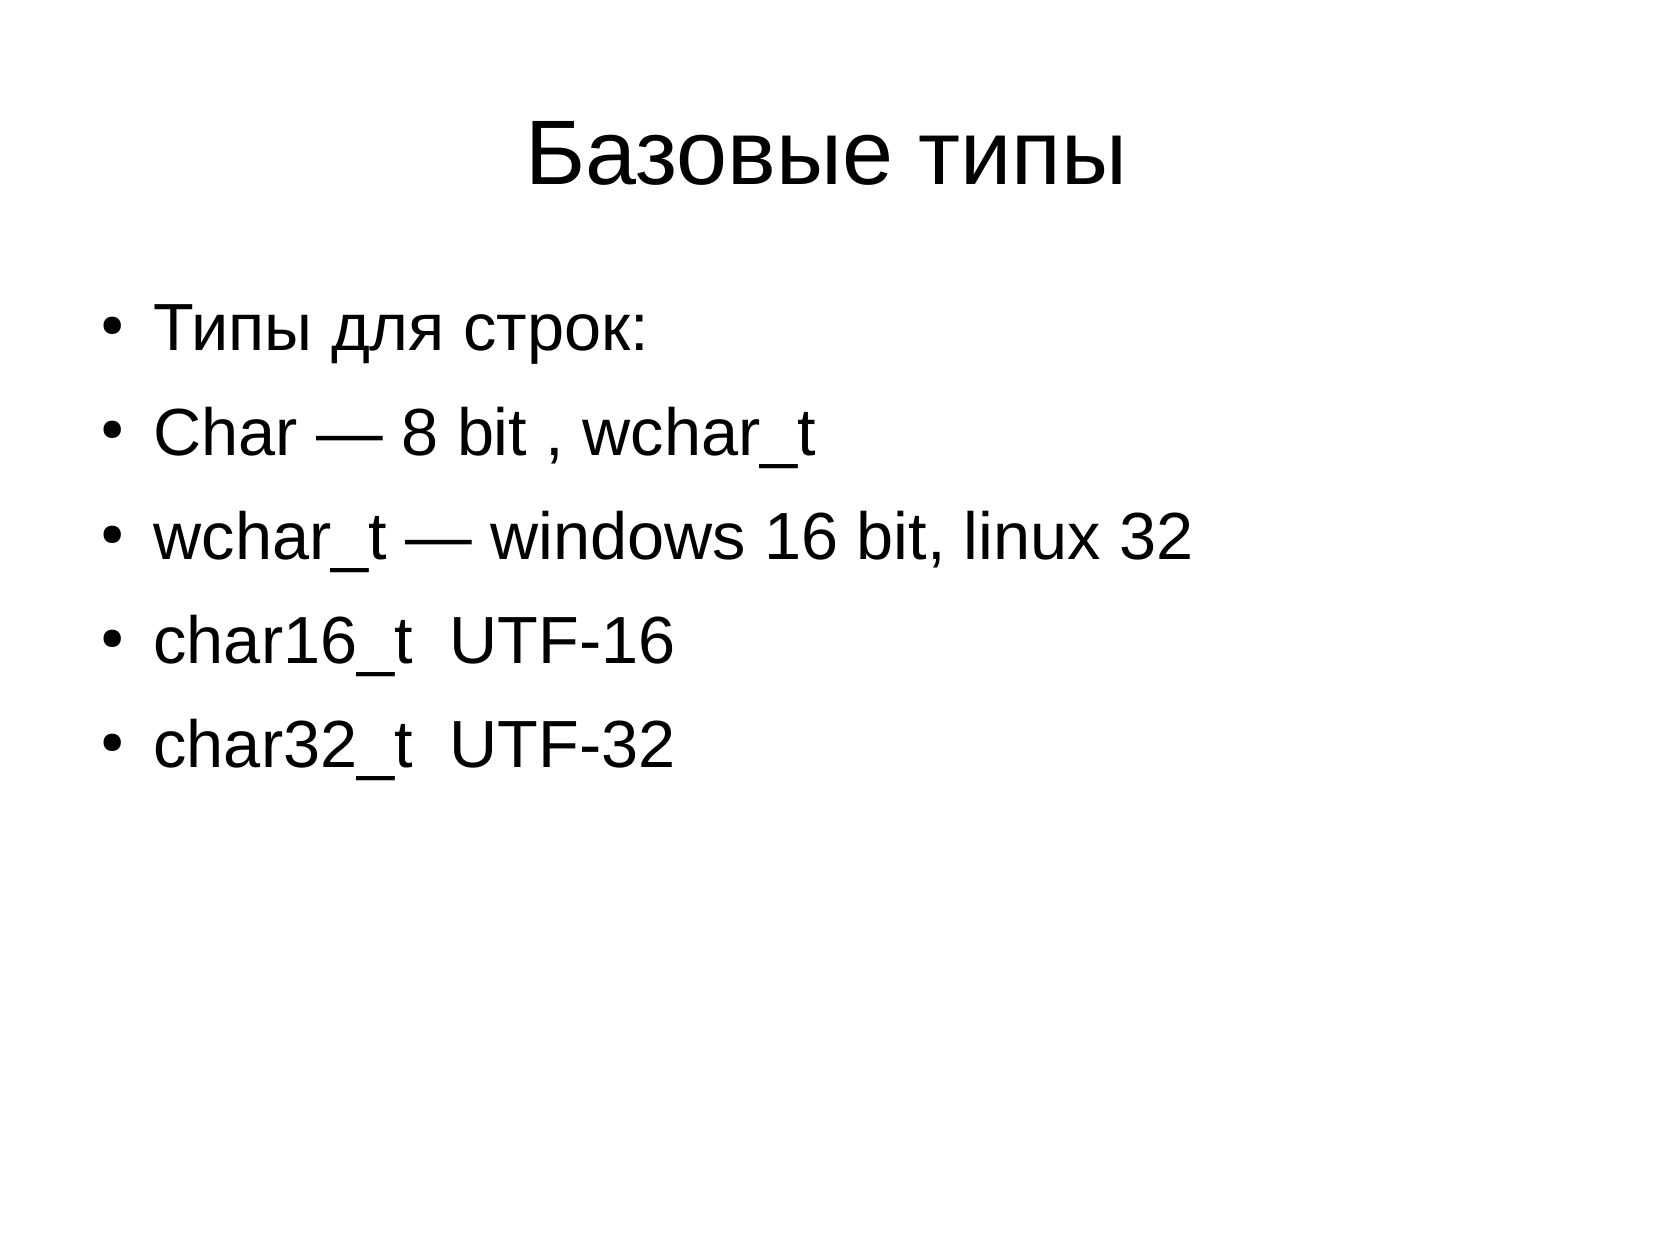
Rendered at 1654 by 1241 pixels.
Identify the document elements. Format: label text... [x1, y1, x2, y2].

list Типы для строк: Char — 8 bit , wchar_t wchar_t — windows 16 bit, linux 32 char16_t UTF-16 char32_t UTF-32 [82, 290, 1571, 1010]
title Базовые типы [82, 49, 1571, 257]
